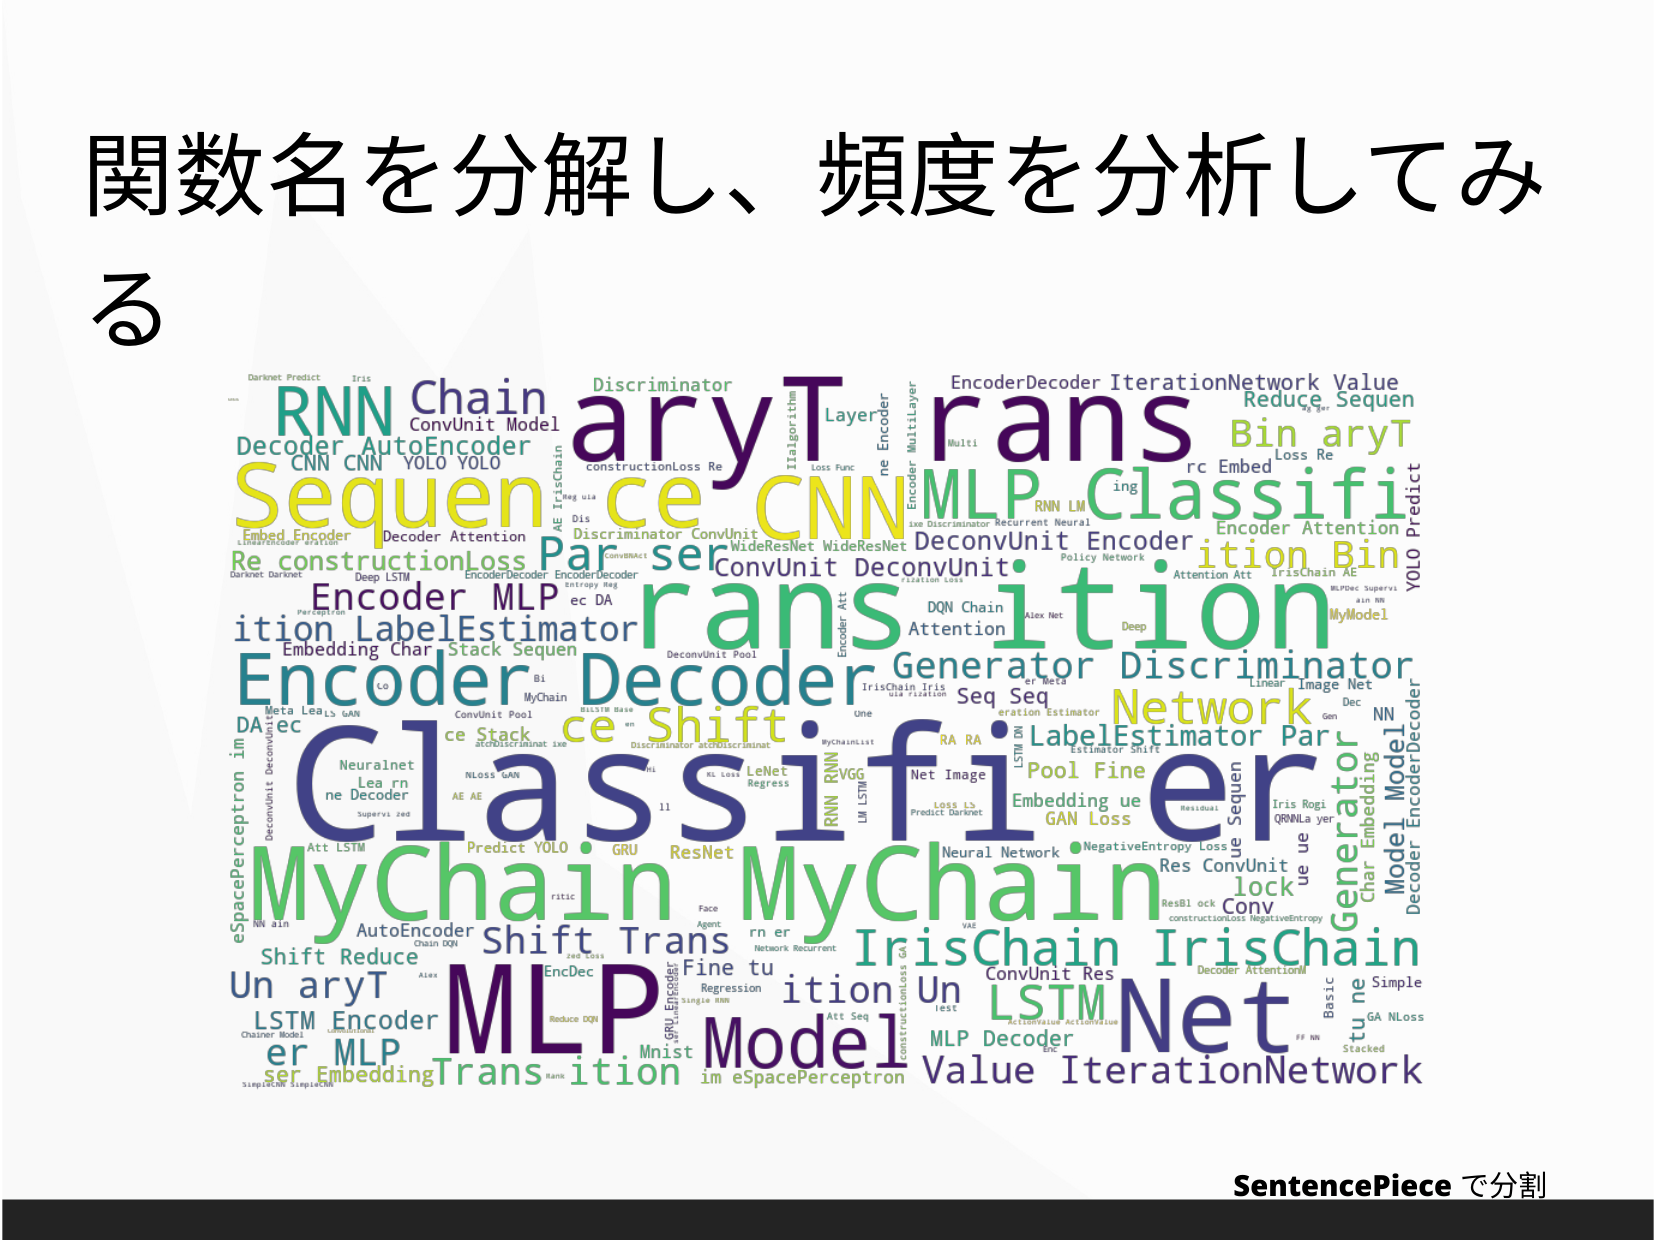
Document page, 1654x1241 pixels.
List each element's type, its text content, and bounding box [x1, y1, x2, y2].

picture [2, 0, 1654, 1241]
text_box SentencePieceで分割 [1162, 1162, 1654, 1201]
title 関数名を分解し、頻度を分析してみる [82, 132, 1571, 340]
